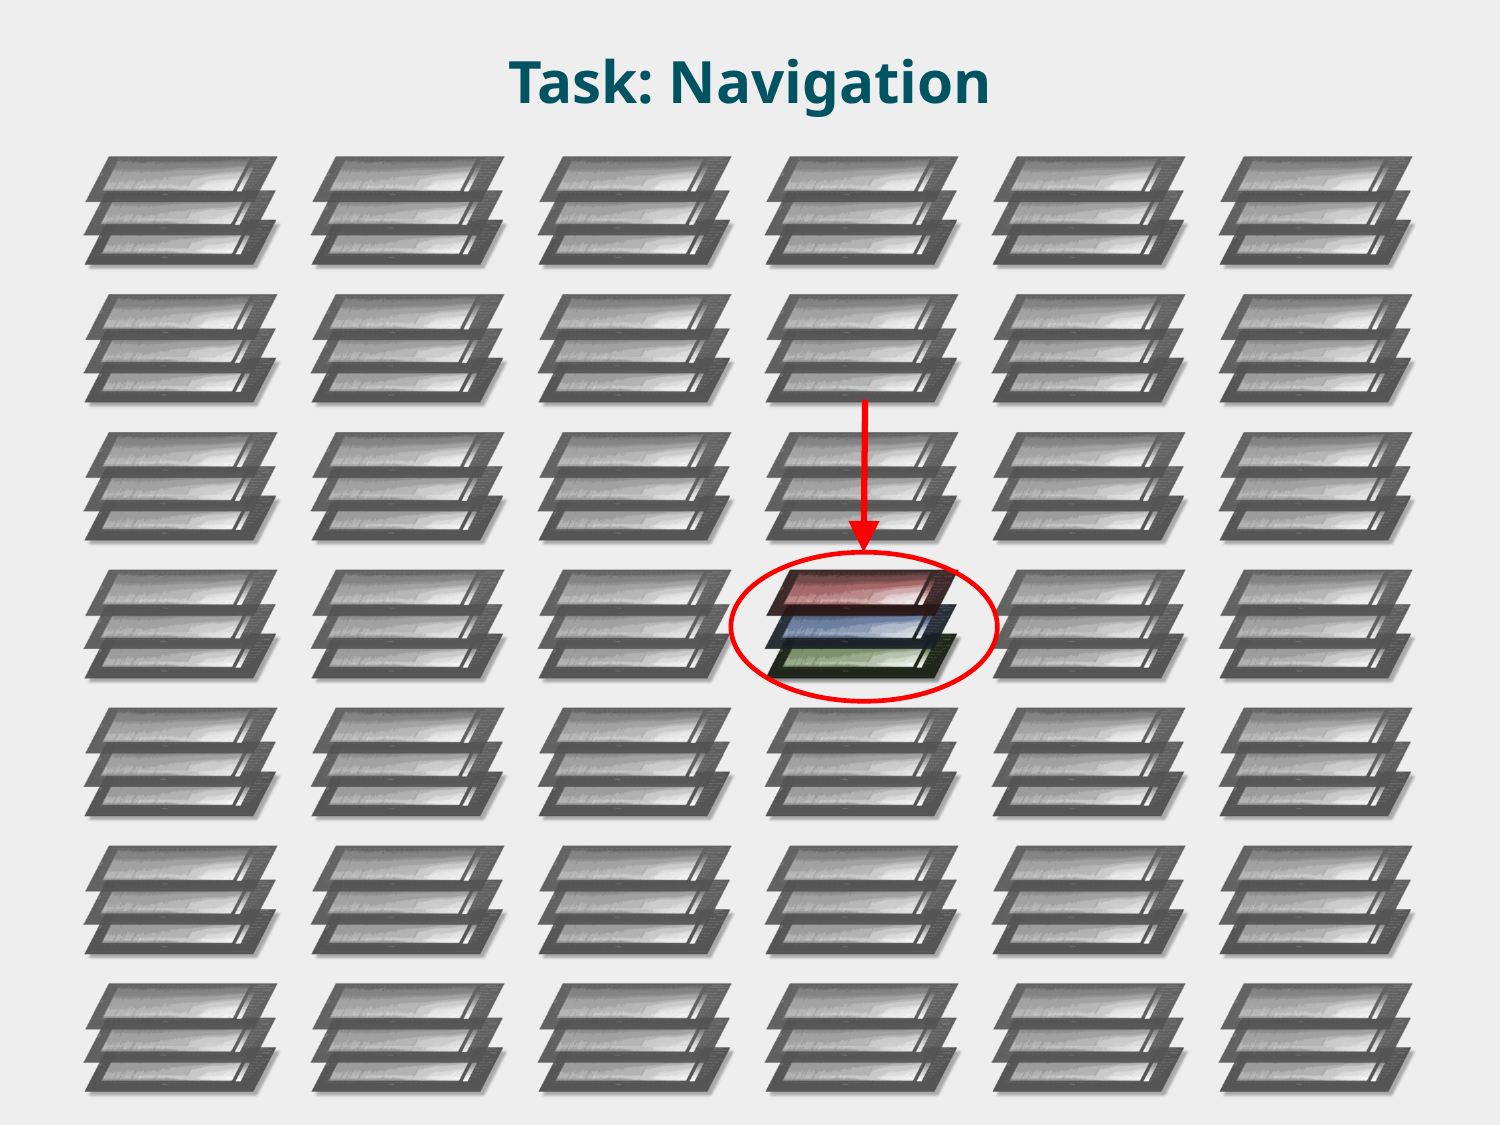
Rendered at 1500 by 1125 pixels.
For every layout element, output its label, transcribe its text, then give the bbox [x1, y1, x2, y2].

picture [83, 155, 1417, 1098]
title Task: Navigation [51, 30, 1449, 156]
